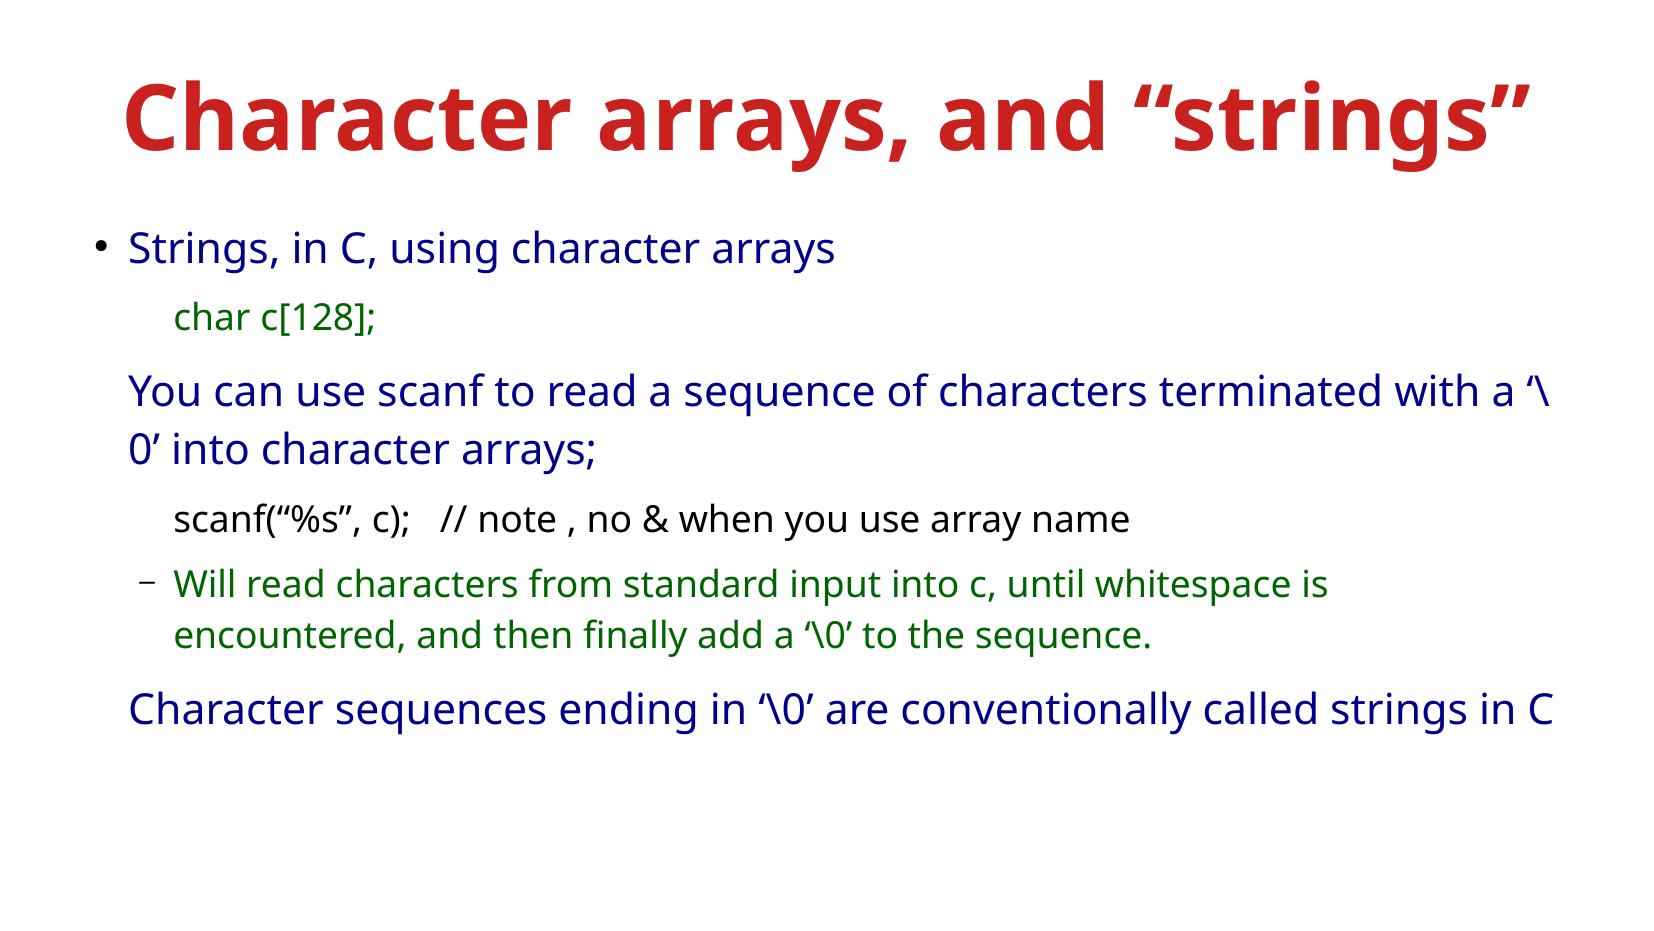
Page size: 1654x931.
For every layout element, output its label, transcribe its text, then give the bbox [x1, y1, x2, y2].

list Strings, in C, using character arrays char c[128]; You can use scanf to read a sequence of characters terminated with a ‘\0’ into character arrays; scanf(“%s”, c); // note , no & when you use array name Will read characters from standard input into c, until whitespace is encountered, and then finally add a ‘\0’ to the sequence. Character sequences ending in ‘\0’ are conventionally called strings in C [82, 217, 1571, 758]
title Character arrays, and “strings” [82, 37, 1571, 193]
